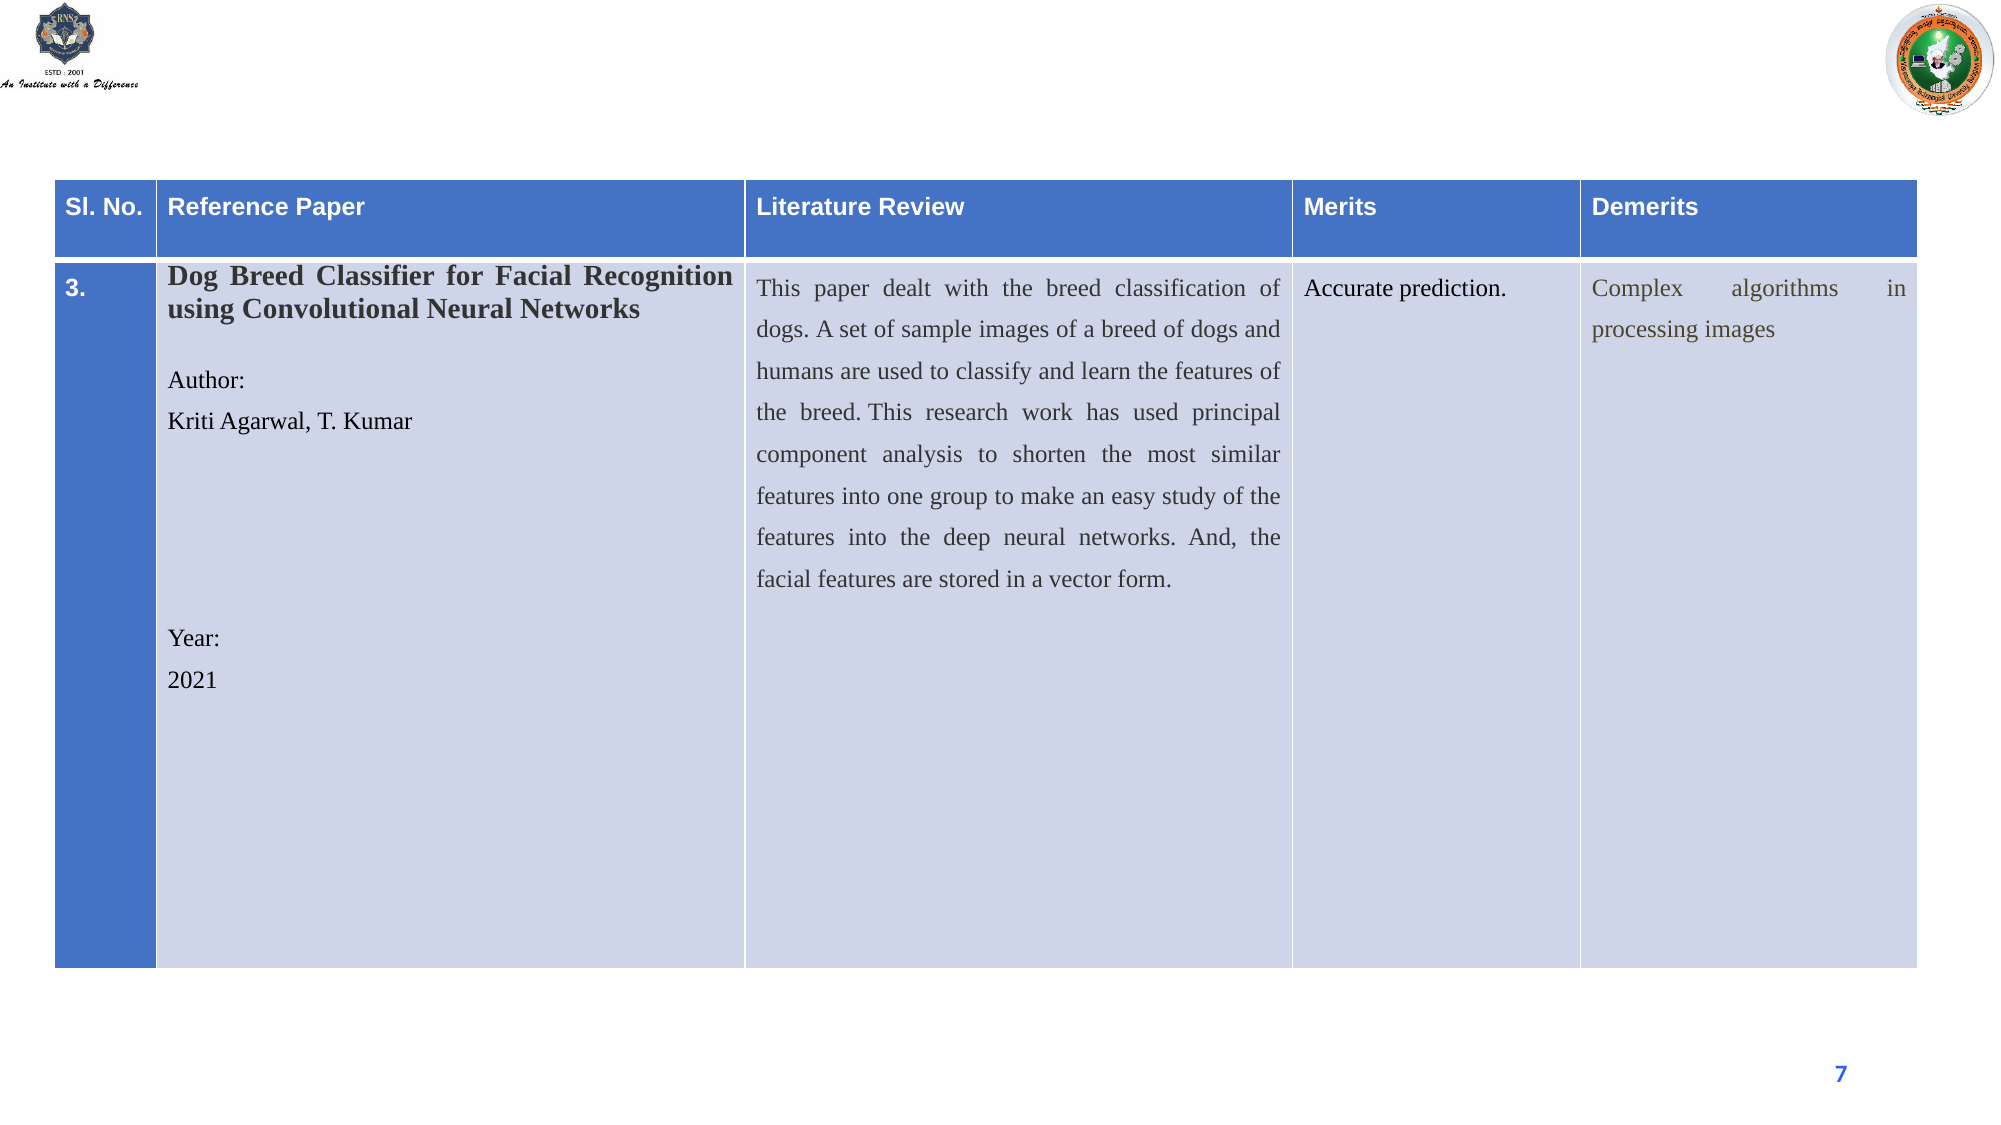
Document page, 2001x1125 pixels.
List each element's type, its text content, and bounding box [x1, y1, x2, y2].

table_cell Dog Breed Classifier for Facial Recognition using Convolutional Neural Networks Author: Kriti Agarwal, T. Kumar Year: 2021 [157, 263, 744, 968]
table_header Demerits [1581, 180, 1917, 257]
table_header Literature Review [746, 180, 1292, 257]
table_cell Accurate prediction. [1293, 263, 1580, 968]
table_cell 3. [55, 263, 156, 968]
table_cell This paper dealt with the breed classification of dogs. A set of sample images of a breed of dogs and humans are used to classify and learn the features of the breed. This research work has used principal component analysis to shorten the most similar features into one group to make an easy study of the features into the deep neural networks. And, the facial features are stored in a vector form. [746, 263, 1292, 968]
table_header Reference Paper [157, 180, 744, 257]
table_cell Complex algorithms in processing images [1581, 263, 1917, 968]
picture [1882, 2, 1997, 117]
table_header Sl. No. [55, 180, 156, 257]
table_header Merits [1293, 180, 1580, 257]
picture [0, 0, 138, 90]
slide_number <number> [1412, 1042, 1863, 1103]
